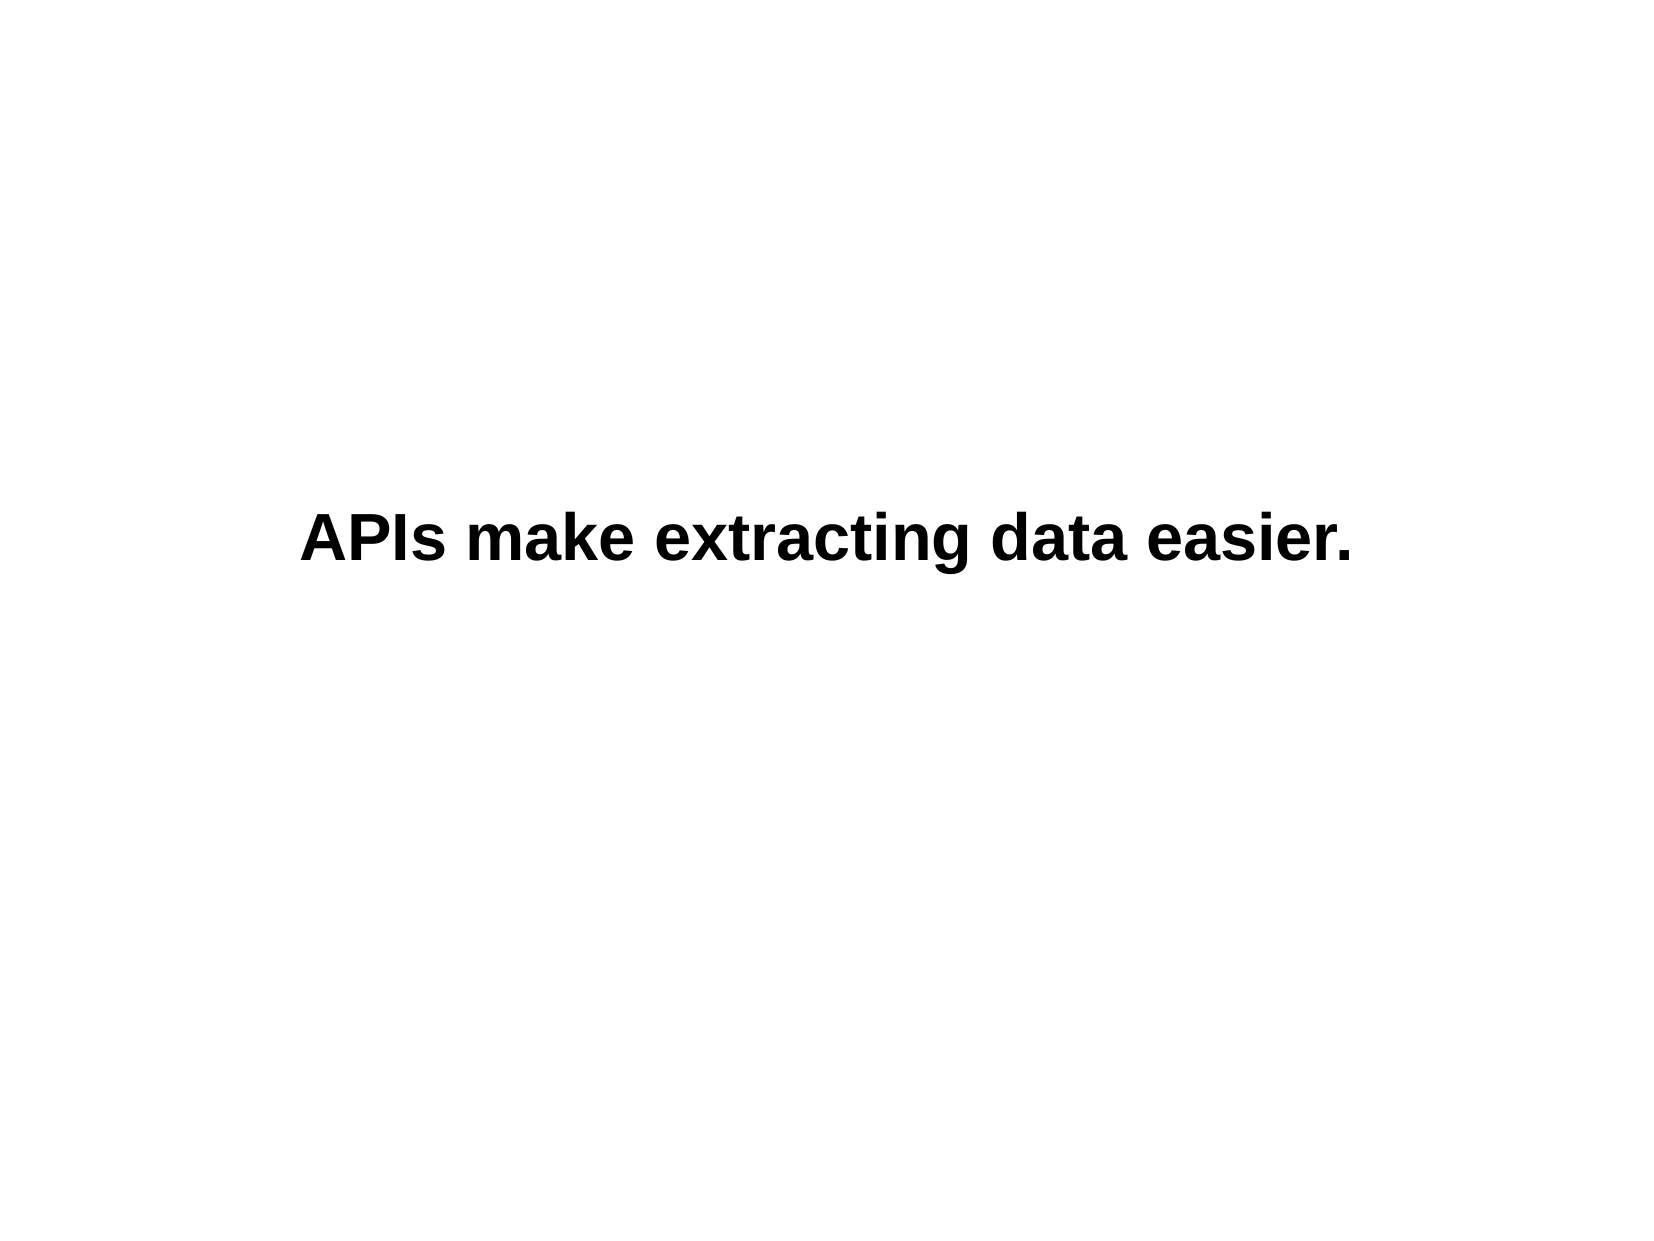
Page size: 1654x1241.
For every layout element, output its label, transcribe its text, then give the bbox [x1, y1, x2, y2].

subtitle APIs make extracting data easier. [82, 132, 1571, 1093]
